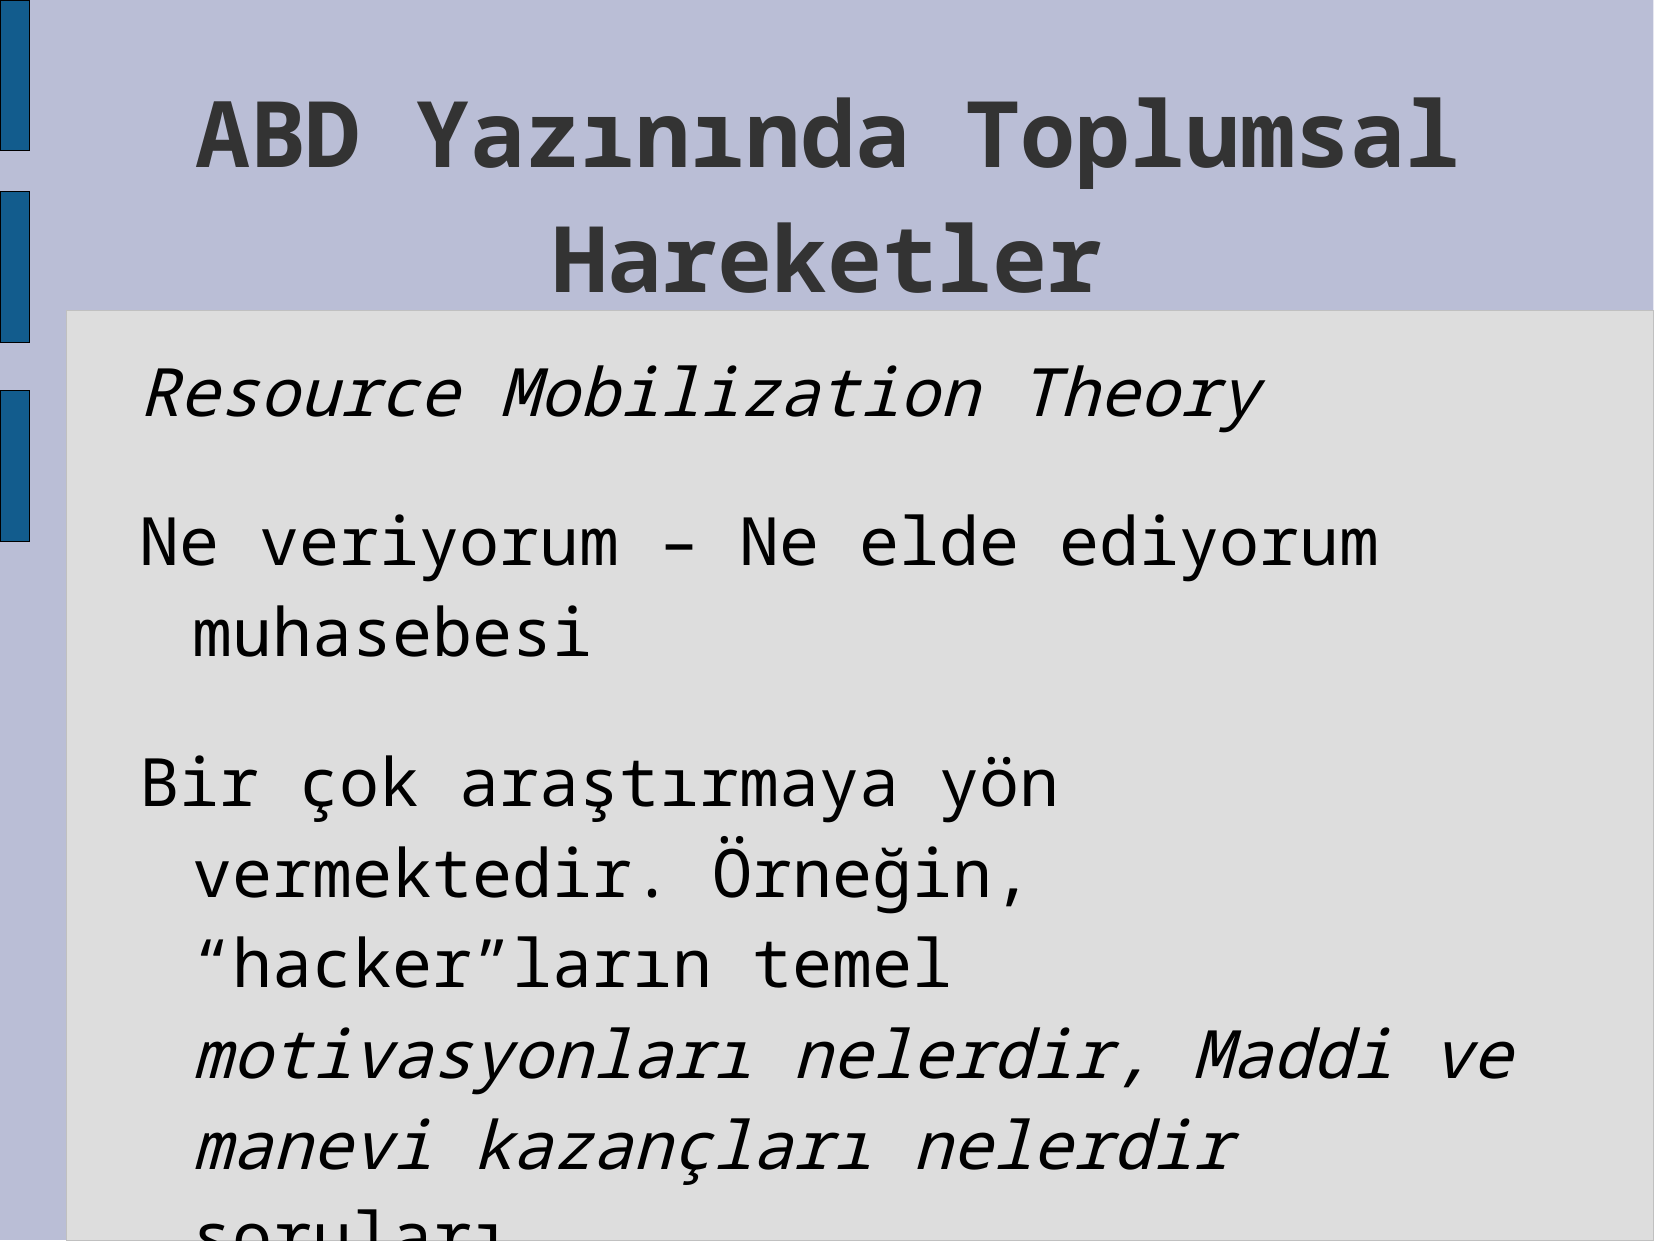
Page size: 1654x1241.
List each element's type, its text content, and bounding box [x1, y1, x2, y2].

title ABD Yazınında Toplumsal Hareketler [121, 88, 1534, 301]
list Resource Mobilization Theory Ne veriyorum – Ne elde ediyorum muhasebesi Bir çok araştırmaya yön vermektedir. Örneğin, “hacker”ların temel motivasyonları nelerdir, Maddi ve manevi kazançları nelerdir soruları. [121, 344, 1534, 1163]
